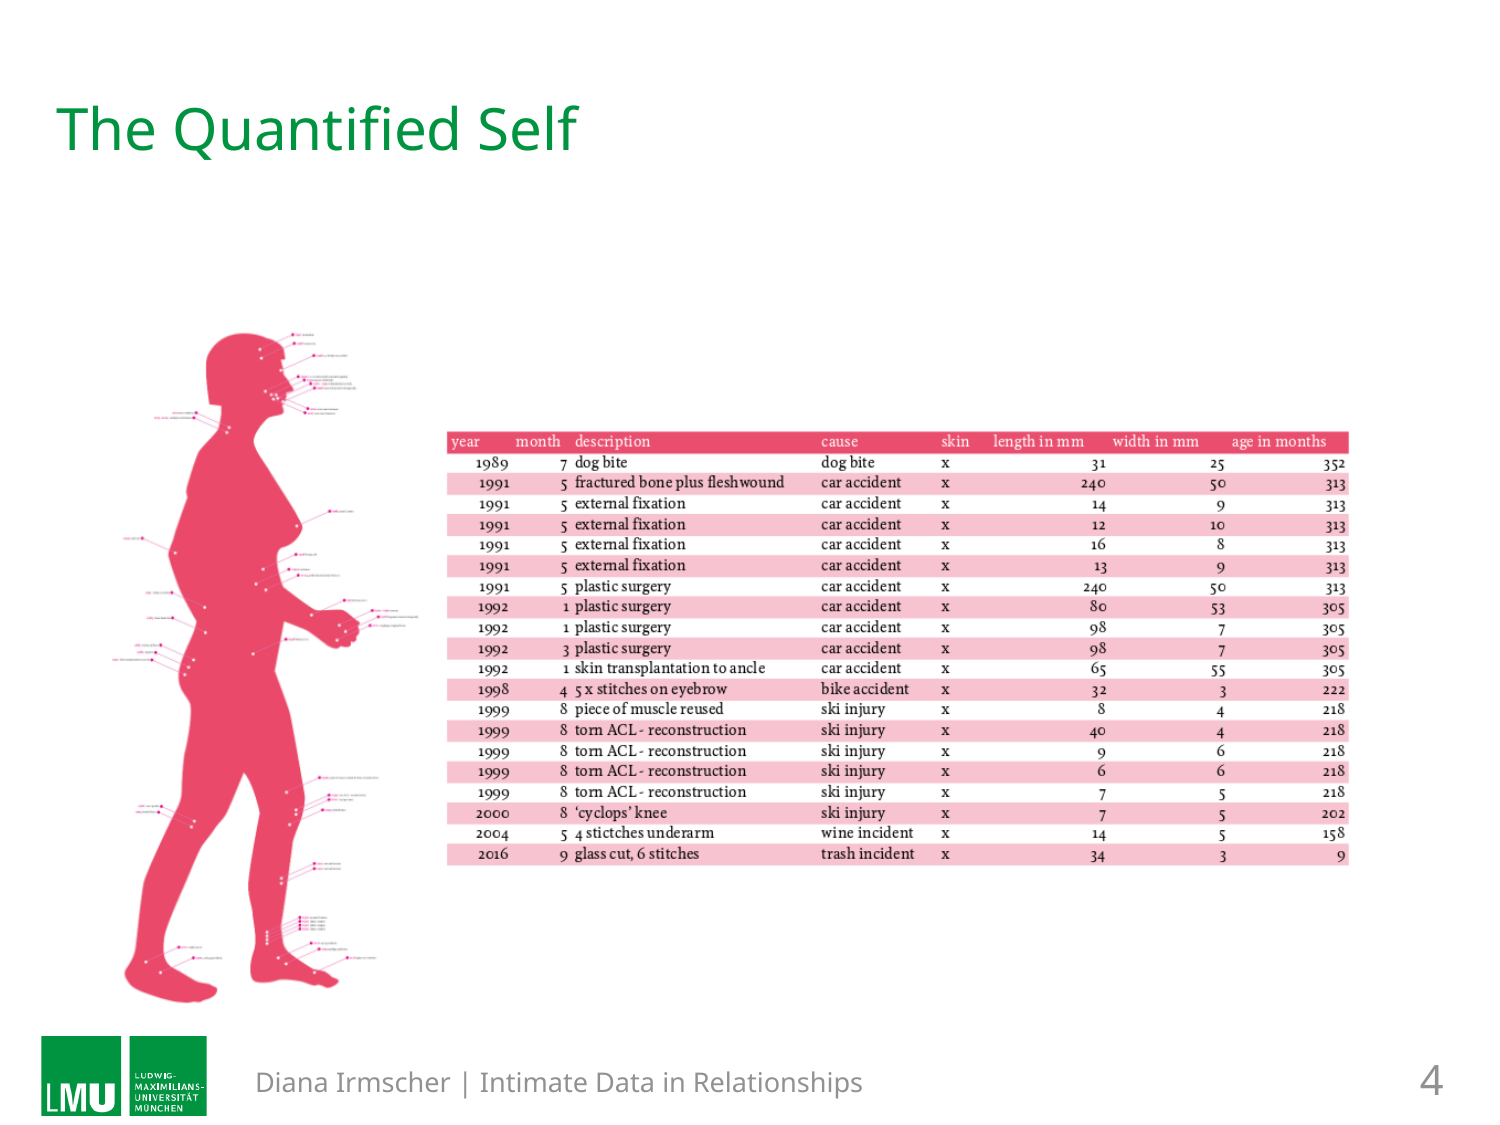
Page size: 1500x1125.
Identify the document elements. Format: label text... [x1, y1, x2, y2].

slide_number 20 [1014, 1046, 1459, 1117]
footer Diana Irmscher | Intimate Data in Relationships [240, 1046, 963, 1117]
picture [87, 262, 1412, 1007]
title The Quantified Self [41, 37, 1459, 217]
